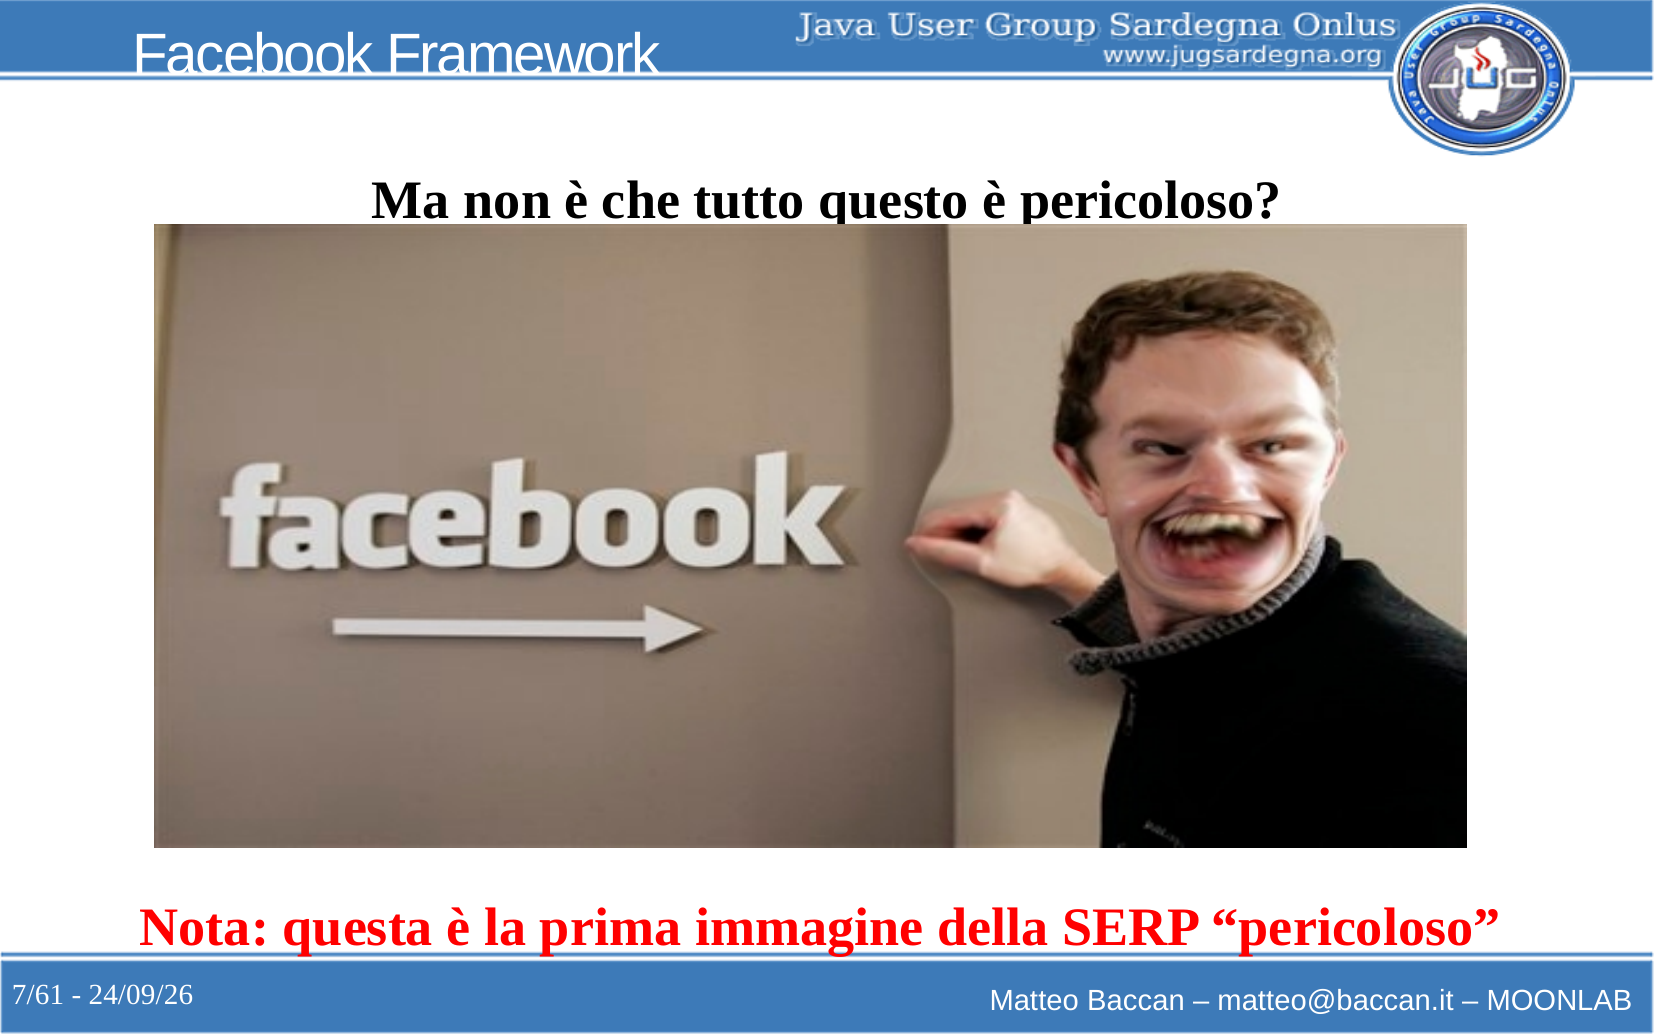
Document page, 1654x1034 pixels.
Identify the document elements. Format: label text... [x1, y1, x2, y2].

picture [947, 936, 956, 943]
title Facebook Framework [132, 5, 1609, 103]
picture [1249, 936, 1258, 943]
picture [1030, 936, 1037, 942]
picture [663, 936, 670, 942]
picture [550, 936, 559, 943]
picture [0, 0, 1654, 1034]
picture [323, 936, 331, 942]
picture [1068, 936, 1084, 943]
text_box Nota: questa è la prima immagine della SERP “pericoloso” [0, 859, 1642, 936]
text_box Ma non è che tutto questo è pericoloso? [6, 132, 1649, 209]
picture [508, 936, 515, 942]
picture [1160, 936, 1172, 943]
picture [834, 947, 848, 954]
picture [1365, 936, 1372, 943]
picture [1456, 936, 1463, 943]
picture [1408, 936, 1415, 943]
picture [232, 936, 239, 942]
picture [292, 936, 301, 943]
picture [1106, 936, 1123, 942]
picture [809, 936, 816, 942]
picture [188, 936, 195, 943]
picture [414, 936, 421, 942]
